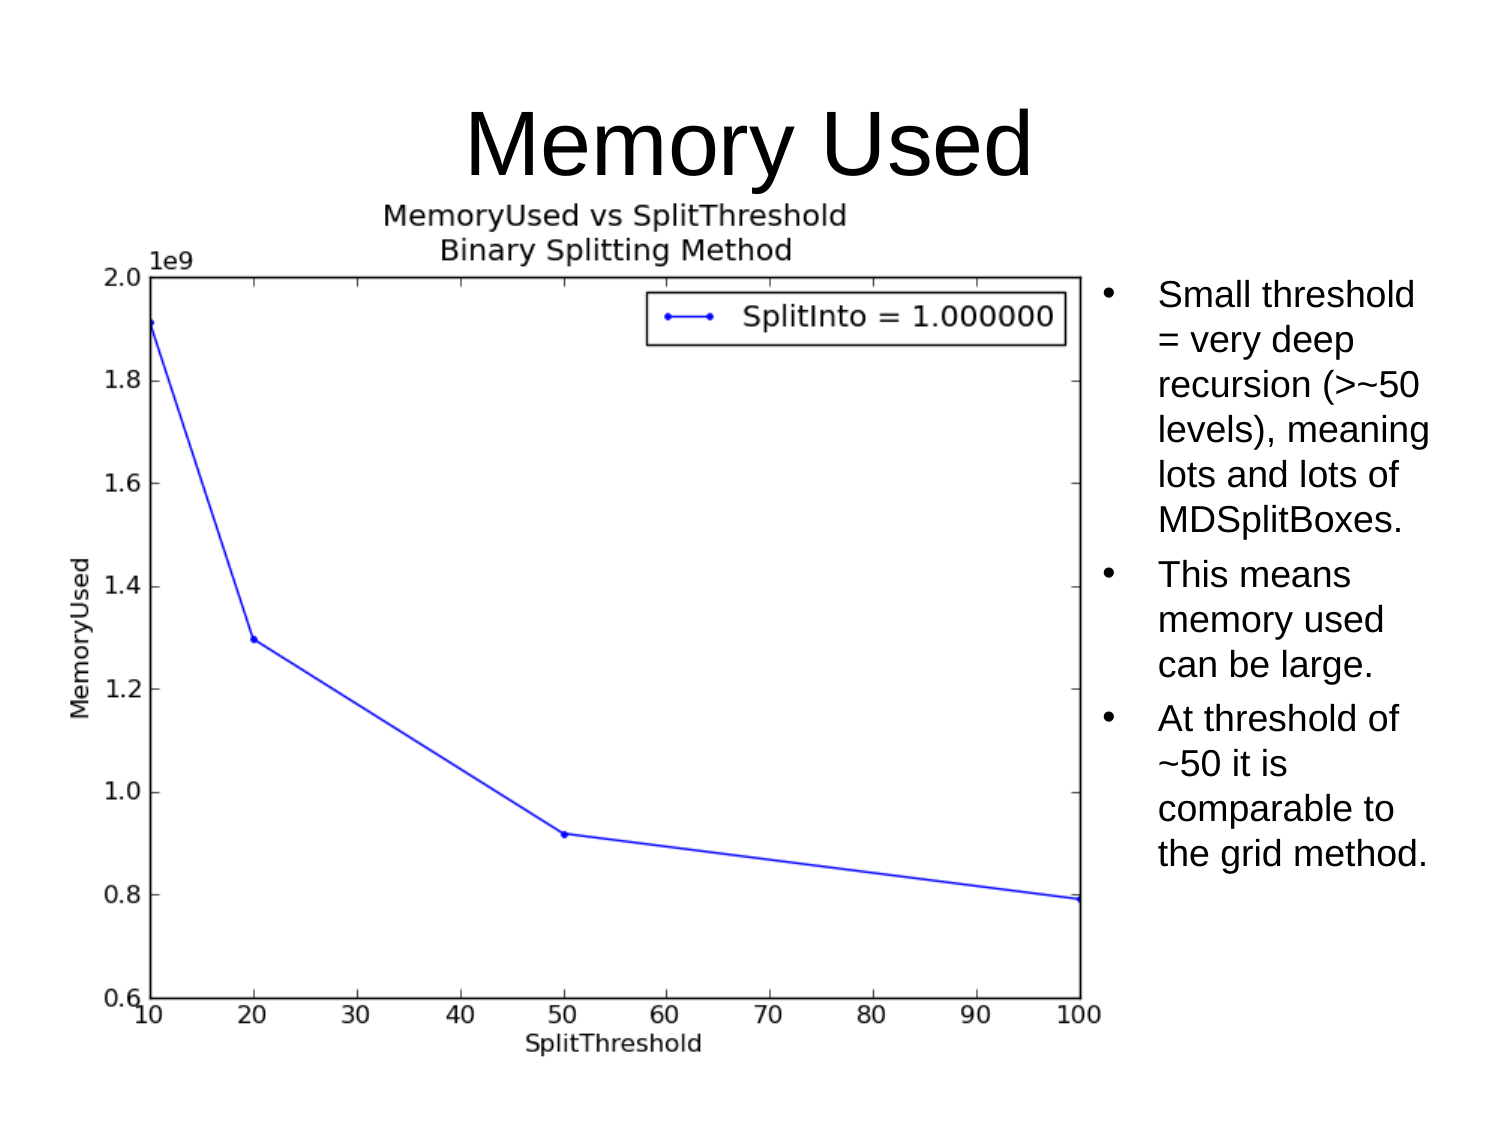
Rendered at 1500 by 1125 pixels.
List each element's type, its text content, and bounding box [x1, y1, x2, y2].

title Memory Used [75, 45, 1426, 233]
picture [0, 187, 1200, 1088]
list Small threshold = very deep recursion (>~50 levels), meaning lots and lots of MDSplitBoxes. This means memory used can be large. At threshold of ~50 it is comparable to the grid method. [1087, 262, 1463, 1005]
